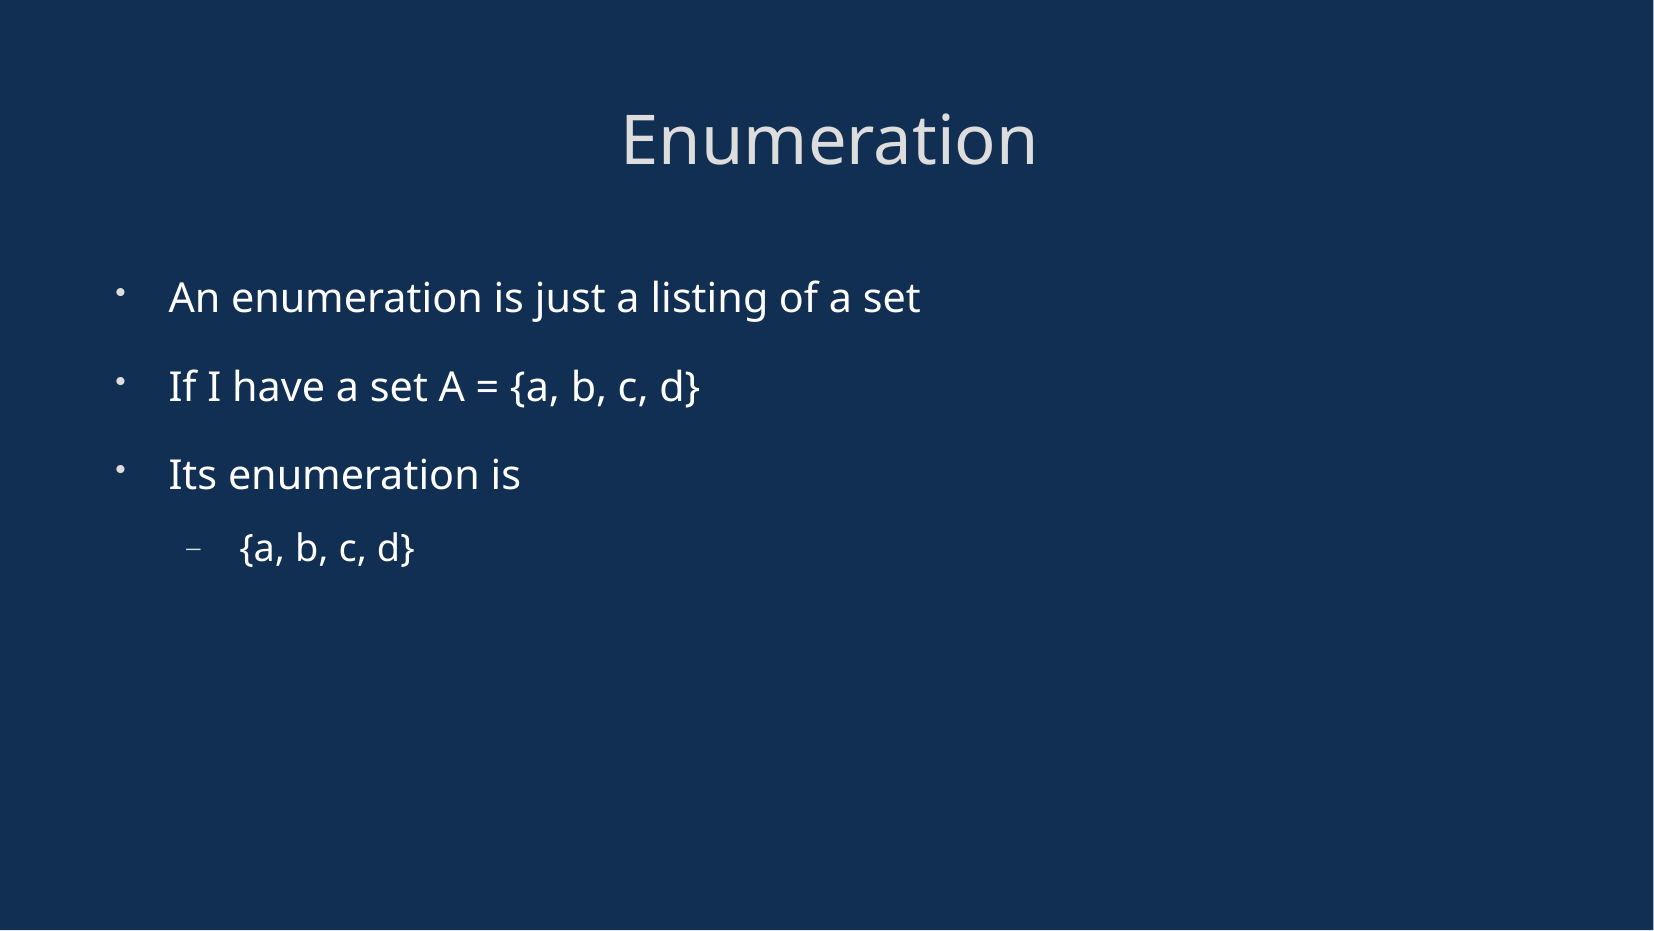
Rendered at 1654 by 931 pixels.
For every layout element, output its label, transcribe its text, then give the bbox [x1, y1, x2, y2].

title Enumeration [97, 56, 1563, 220]
list An enumeration is just a listing of a set If I have a set A = {a, b, c, d} Its enumeration is {a, b, c, d} [97, 268, 1563, 806]
